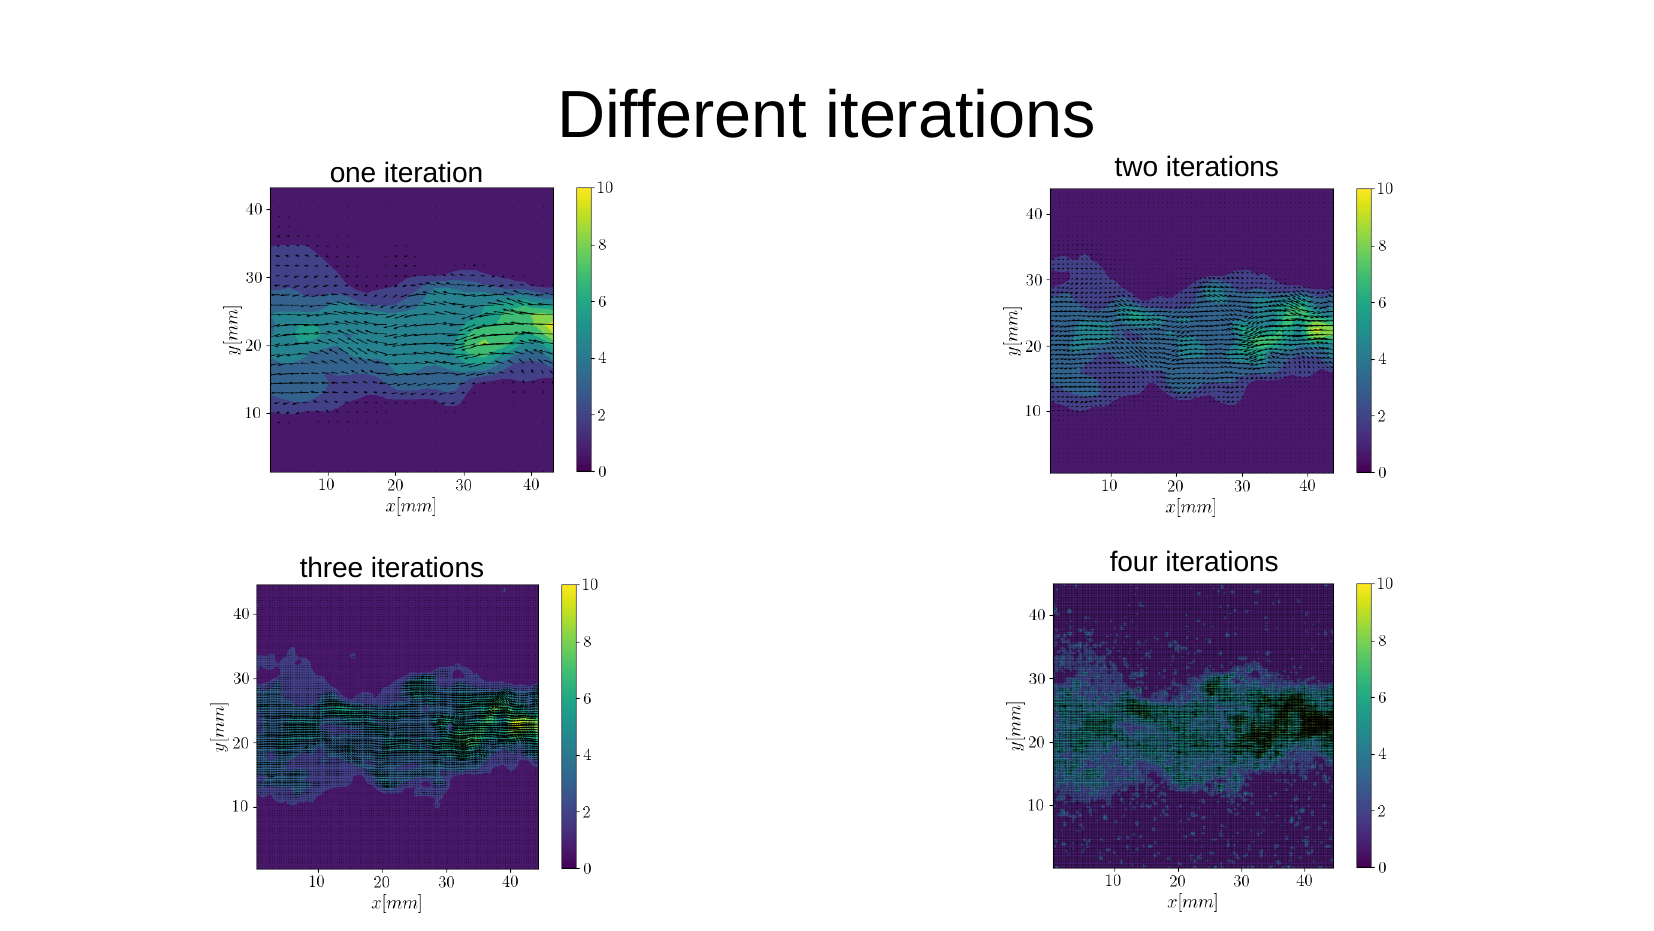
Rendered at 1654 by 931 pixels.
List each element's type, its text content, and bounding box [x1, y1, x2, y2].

picture [885, 538, 1486, 914]
picture [885, 193, 1486, 519]
text_box one iteration [315, 149, 586, 196]
text_box two iterations [1099, 143, 1351, 190]
text_box three iterations [285, 544, 571, 619]
text_box four iterations [1095, 538, 1381, 586]
picture [105, 193, 706, 518]
title Different iterations [82, 37, 1571, 193]
picture [90, 539, 691, 916]
